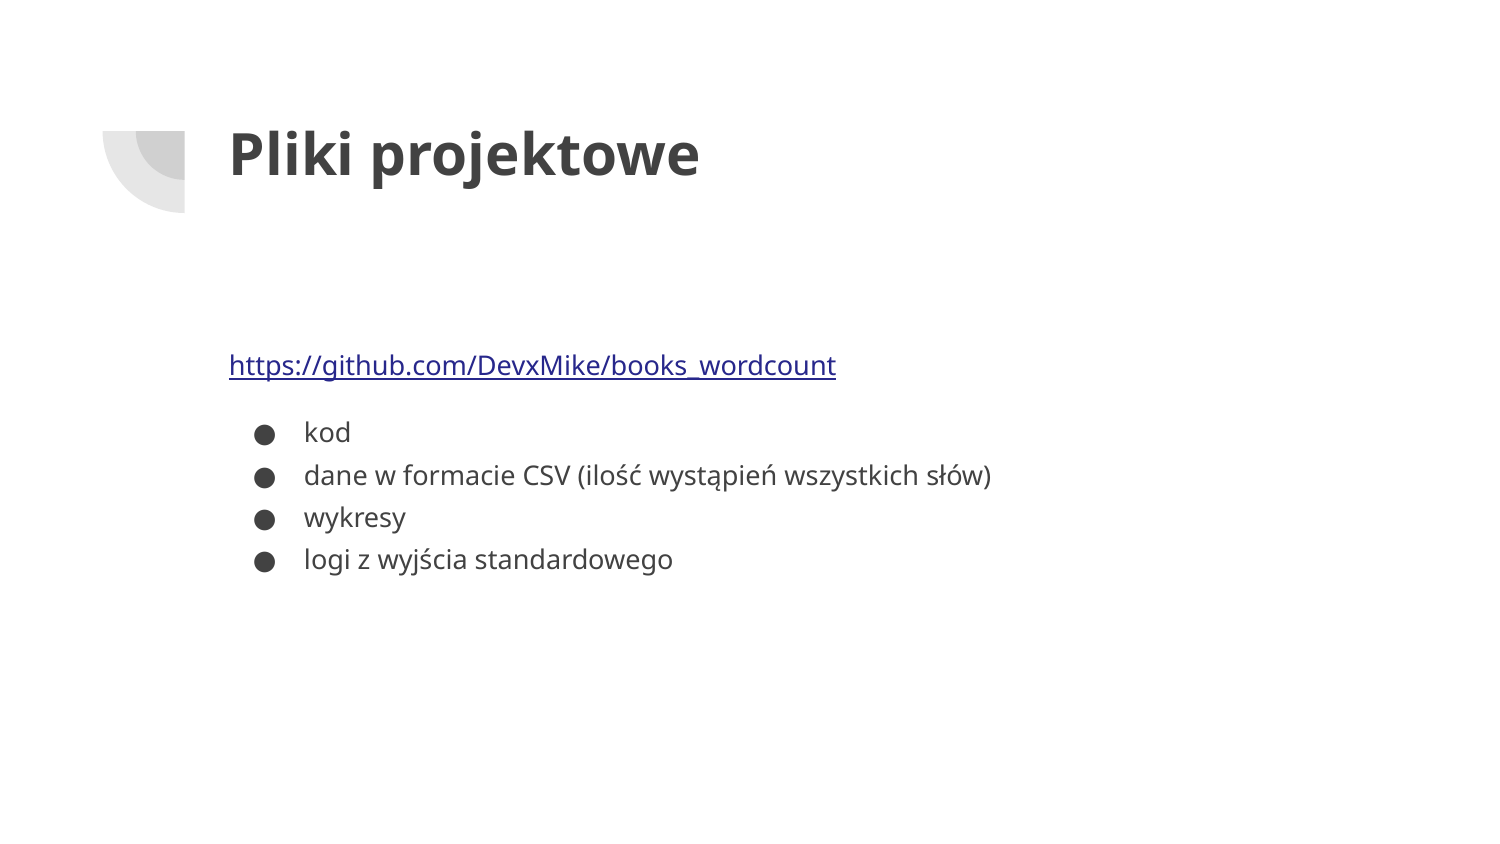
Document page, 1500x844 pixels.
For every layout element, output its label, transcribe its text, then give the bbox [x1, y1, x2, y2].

title Pliki projektowe [213, 98, 1368, 263]
list https://github.com/DevxMike/books_wordcount kod dane w formacie CSV (ilość wystąpień wszystkich słów) wykresy logi z wyjścia standardowego [213, 326, 1368, 744]
